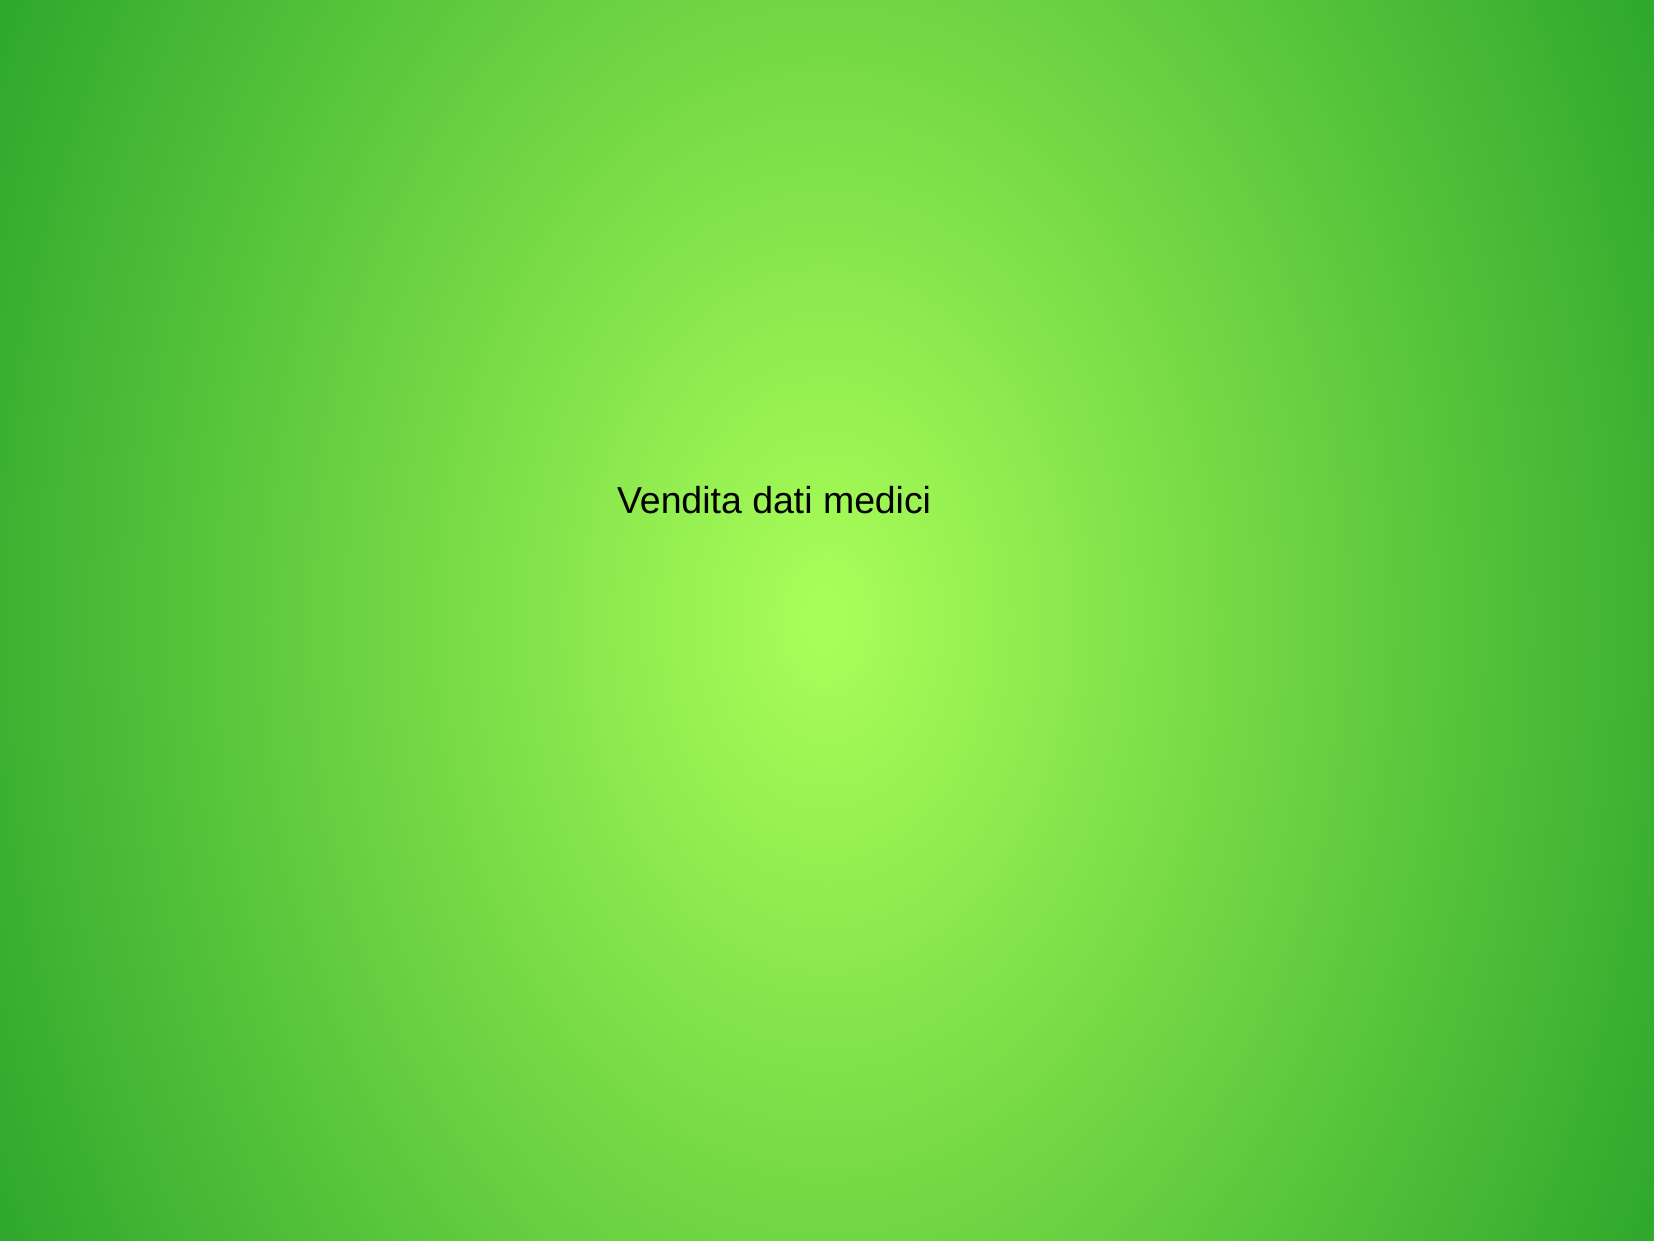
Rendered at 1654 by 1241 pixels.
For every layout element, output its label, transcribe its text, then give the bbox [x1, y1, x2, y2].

text_box Vendita dati medici [602, 472, 949, 572]
